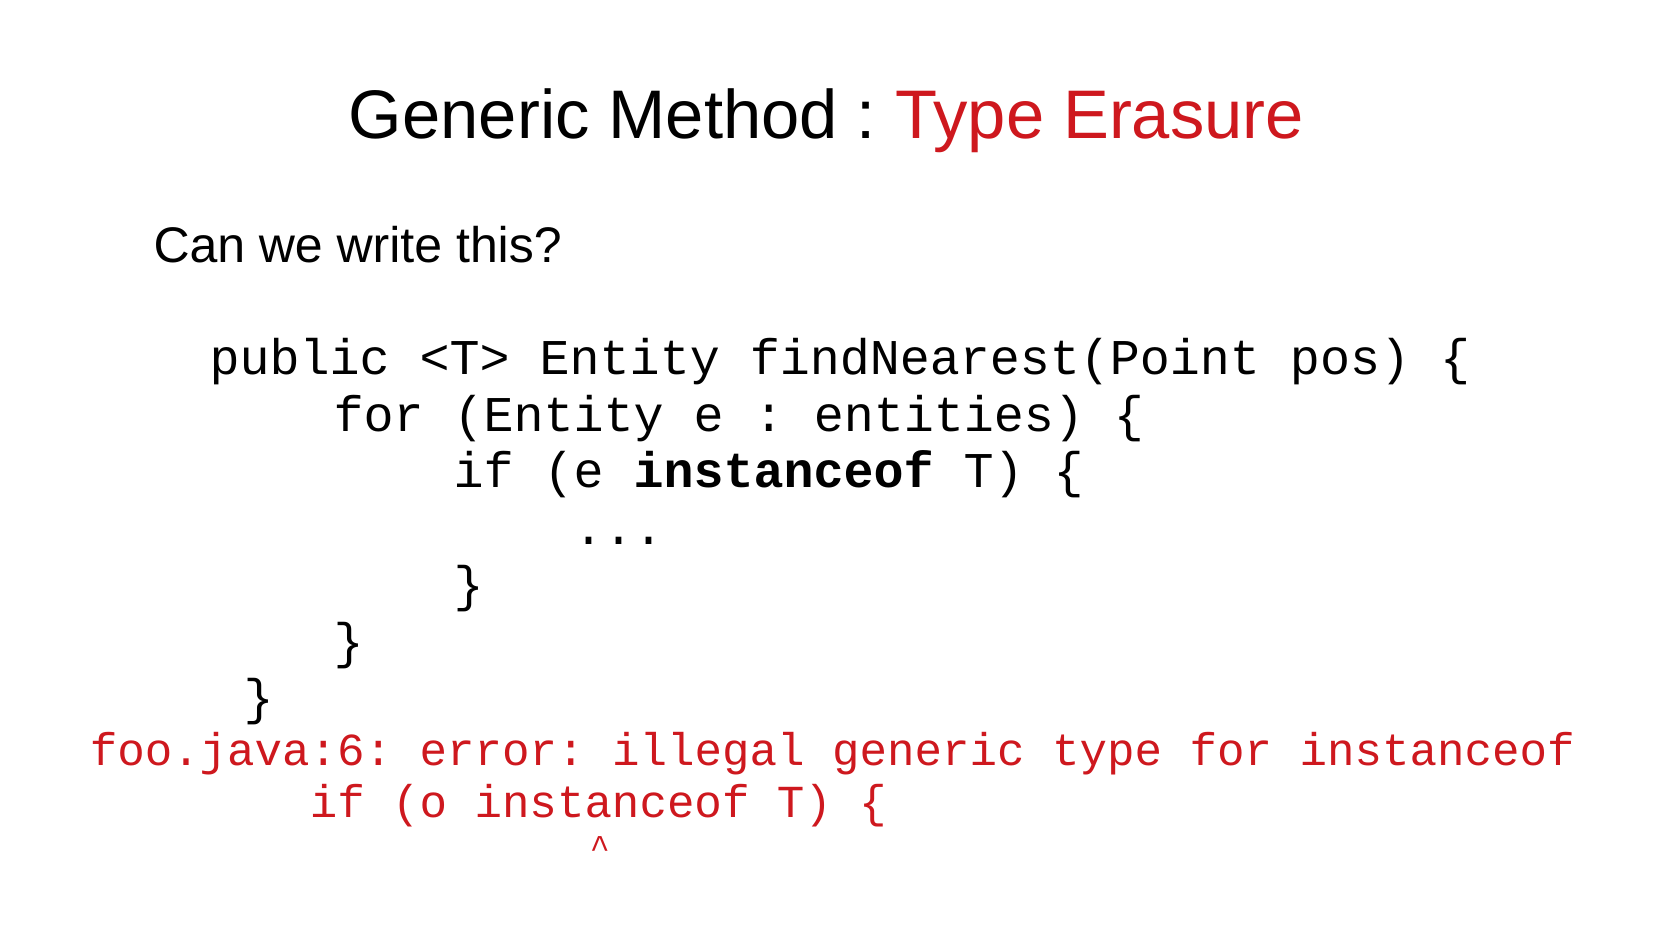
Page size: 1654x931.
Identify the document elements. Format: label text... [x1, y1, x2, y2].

list Can we write this? public <T> Entity findNearest(Point pos) { for (Entity e : entities) { if (e instanceof T) { ... } } } [82, 217, 1571, 705]
title Generic Method : Type Erasure [82, 37, 1571, 193]
text_box foo.java:6: error: illegal generic type for instanceof if (o instanceof T) { ^ [60, 705, 1654, 931]
